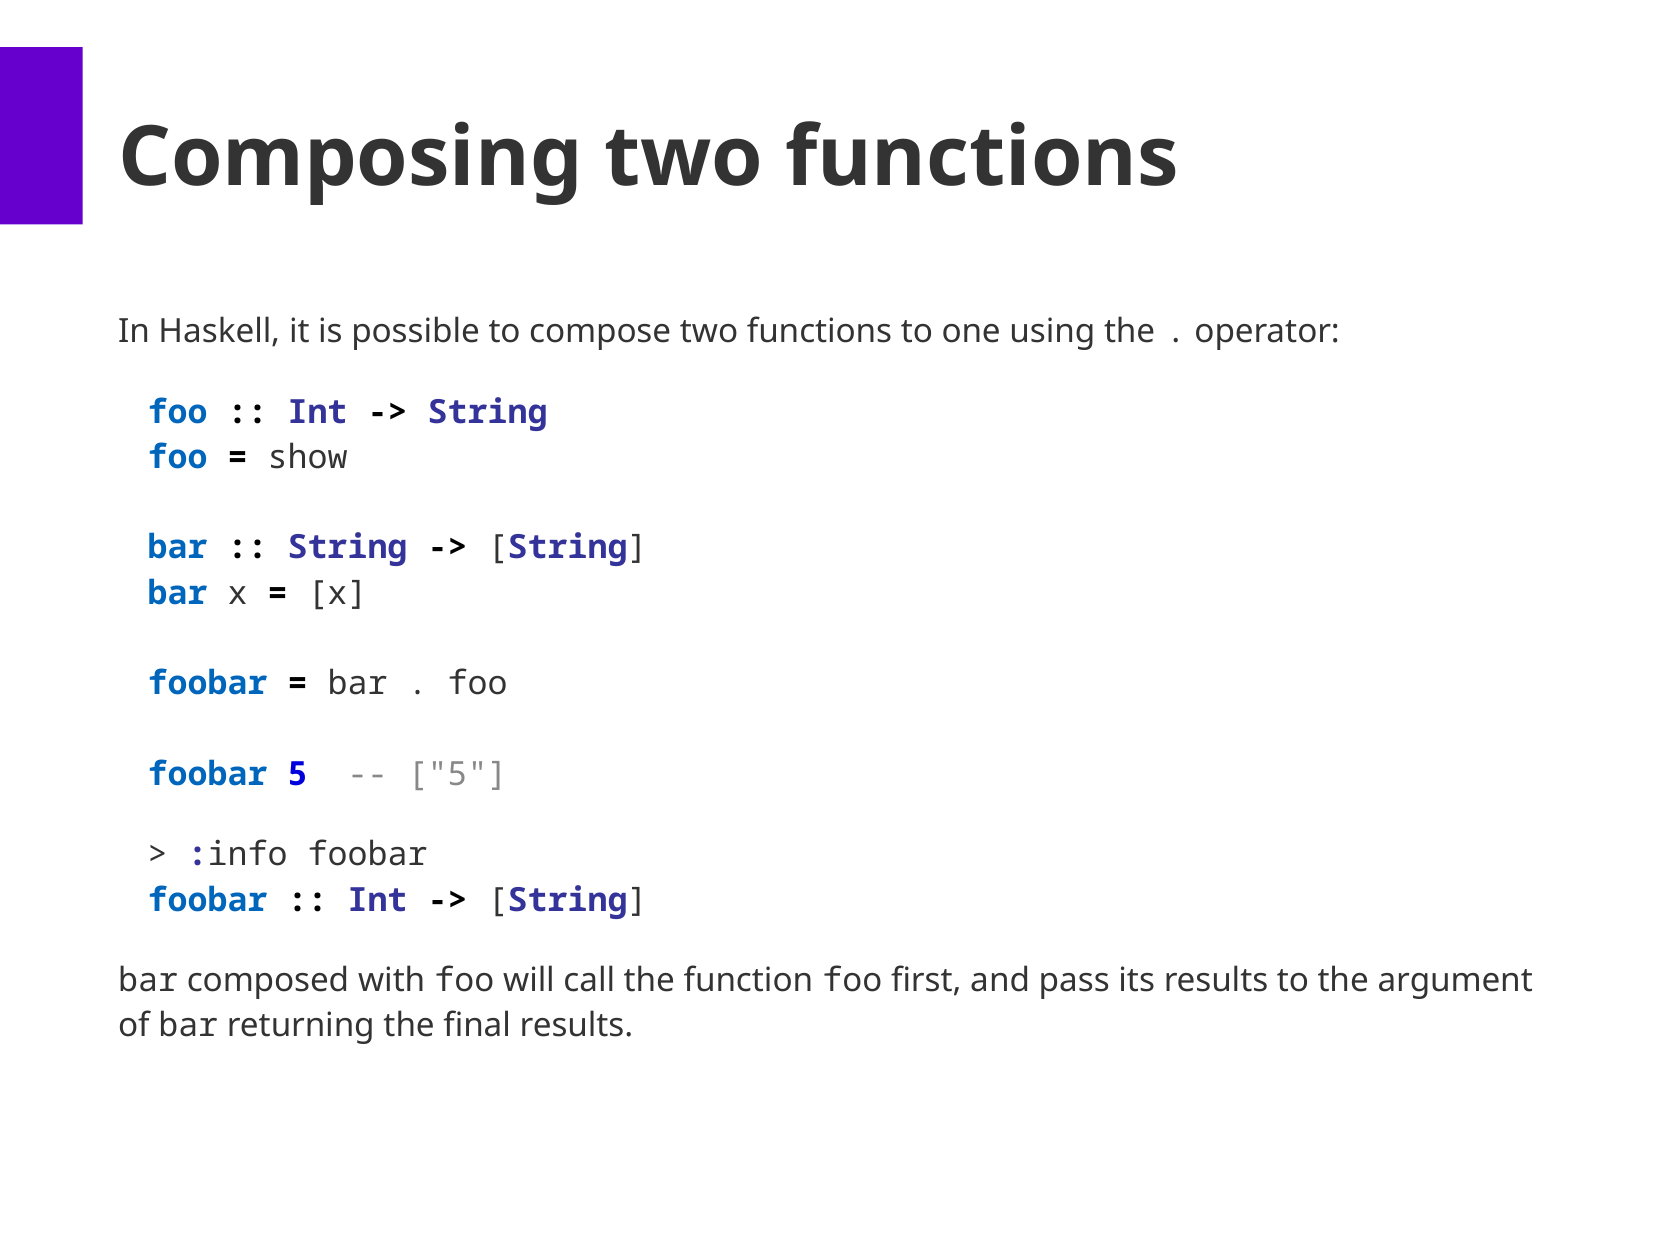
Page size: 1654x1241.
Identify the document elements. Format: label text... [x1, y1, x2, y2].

list In Haskell, it is possible to compose two functions to one using the . operator: foo :: Int -> String foo = show bar :: String -> [String] bar x = [x] foobar = bar . foo foobar 5 -- ["5"] > :info foobar foobar :: Int -> [String] bar composed with foo will call the function foo first, and pass its results to the argument of bar returning the final results. [118, 307, 1536, 1074]
title Composing two functions [118, 49, 1571, 257]
